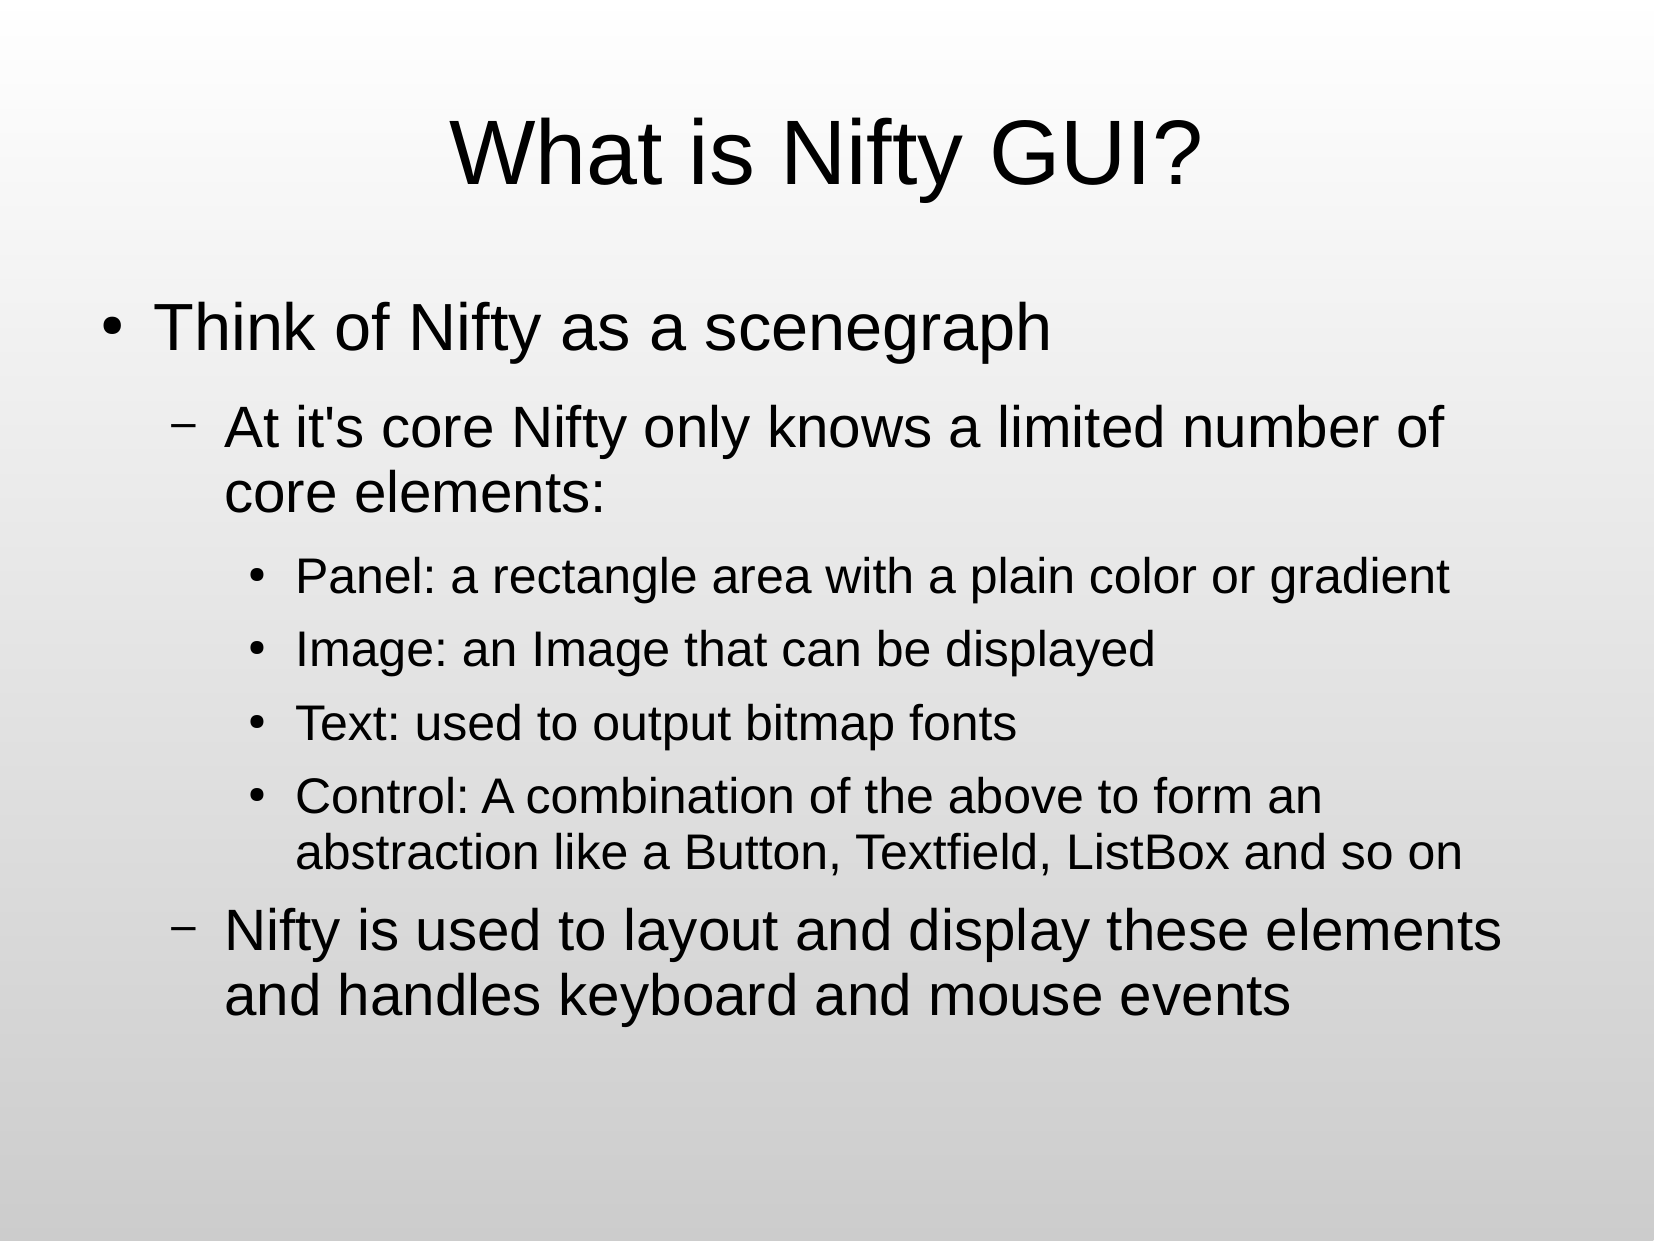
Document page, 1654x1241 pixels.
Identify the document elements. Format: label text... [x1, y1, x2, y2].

list Think of Nifty as a scenegraph At it's core Nifty only knows a limited number of core elements: Panel: a rectangle area with a plain color or gradient Image: an Image that can be displayed Text: used to output bitmap fonts Control: A combination of the above to form an abstraction like a Button, Textfield, ListBox and so on Nifty is used to layout and display these elements and handles keyboard and mouse events [82, 290, 1571, 1109]
title What is Nifty GUI? [82, 49, 1571, 257]
